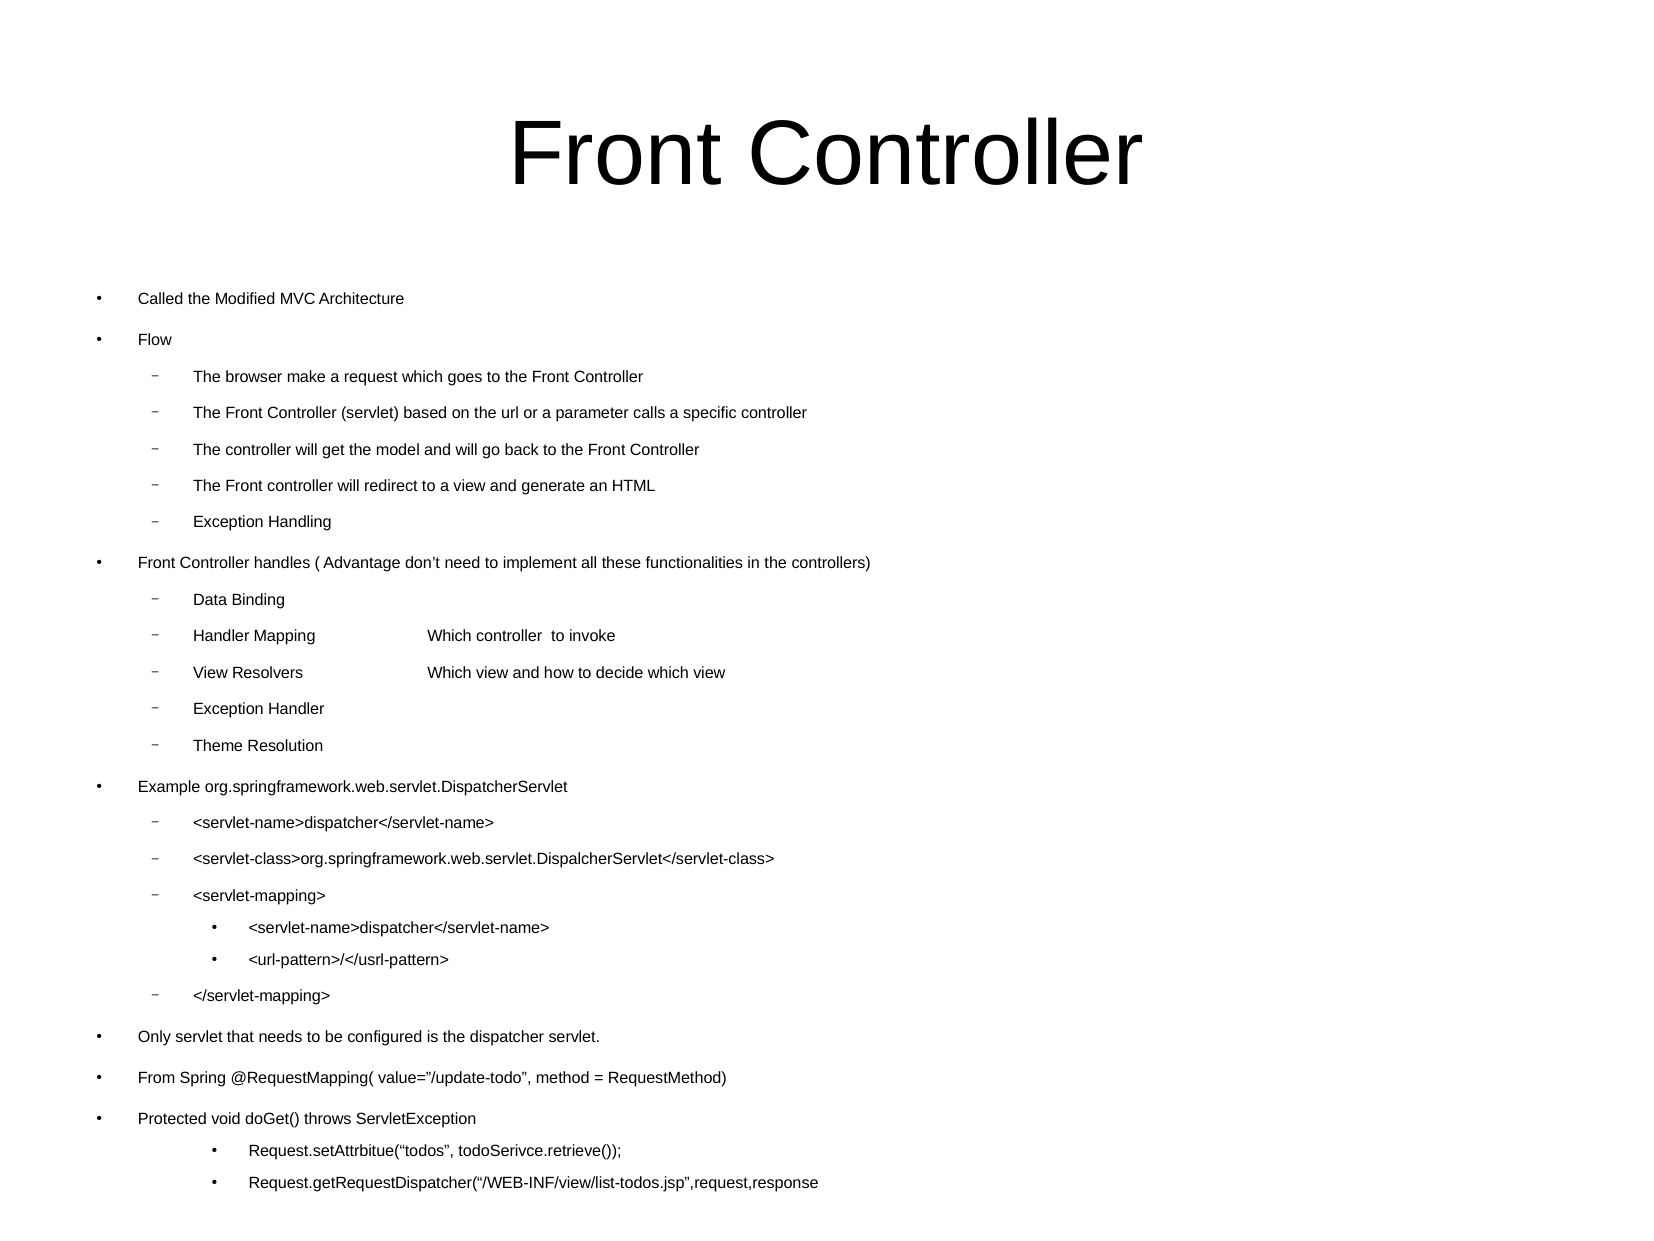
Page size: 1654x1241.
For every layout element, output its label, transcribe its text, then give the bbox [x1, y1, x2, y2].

list Called the Modified MVC Architecture Flow The browser make a request which goes to the Front Controller The Front Controller (servlet) based on the url or a parameter calls a specific controller The controller will get the model and will go back to the Front Controller The Front controller will redirect to a view and generate an HTML Exception Handling Front Controller handles ( Advantage don’t need to implement all these functionalities in the controllers) Data Binding Handler Mapping Which controller to invoke View Resolvers Which view and how to decide which view Exception Handler Theme Resolution Example org.springframework.web.servlet.DispatcherServlet <servlet-name>dispatcher</servlet-name> <servlet-class>org.springframework.web.servlet.DispalcherServlet</servlet-class> <servlet-mapping> <servlet-name>dispatcher</servlet-name> <url-pattern>/</usrl-pattern> </servlet-mapping> Only servlet that needs to be configured is the dispatcher servlet. From Spring @RequestMapping( value=”/update-todo”, method = RequestMethod) Protected void doGet() throws ServletException Request.setAttrbitue(“todos”, todoSerivce.retrieve()); Request.getRequestDispatcher(“/WEB-INF/view/list-todos.jsp”,request,response [82, 290, 1571, 1201]
title Front Controller [82, 49, 1571, 257]
